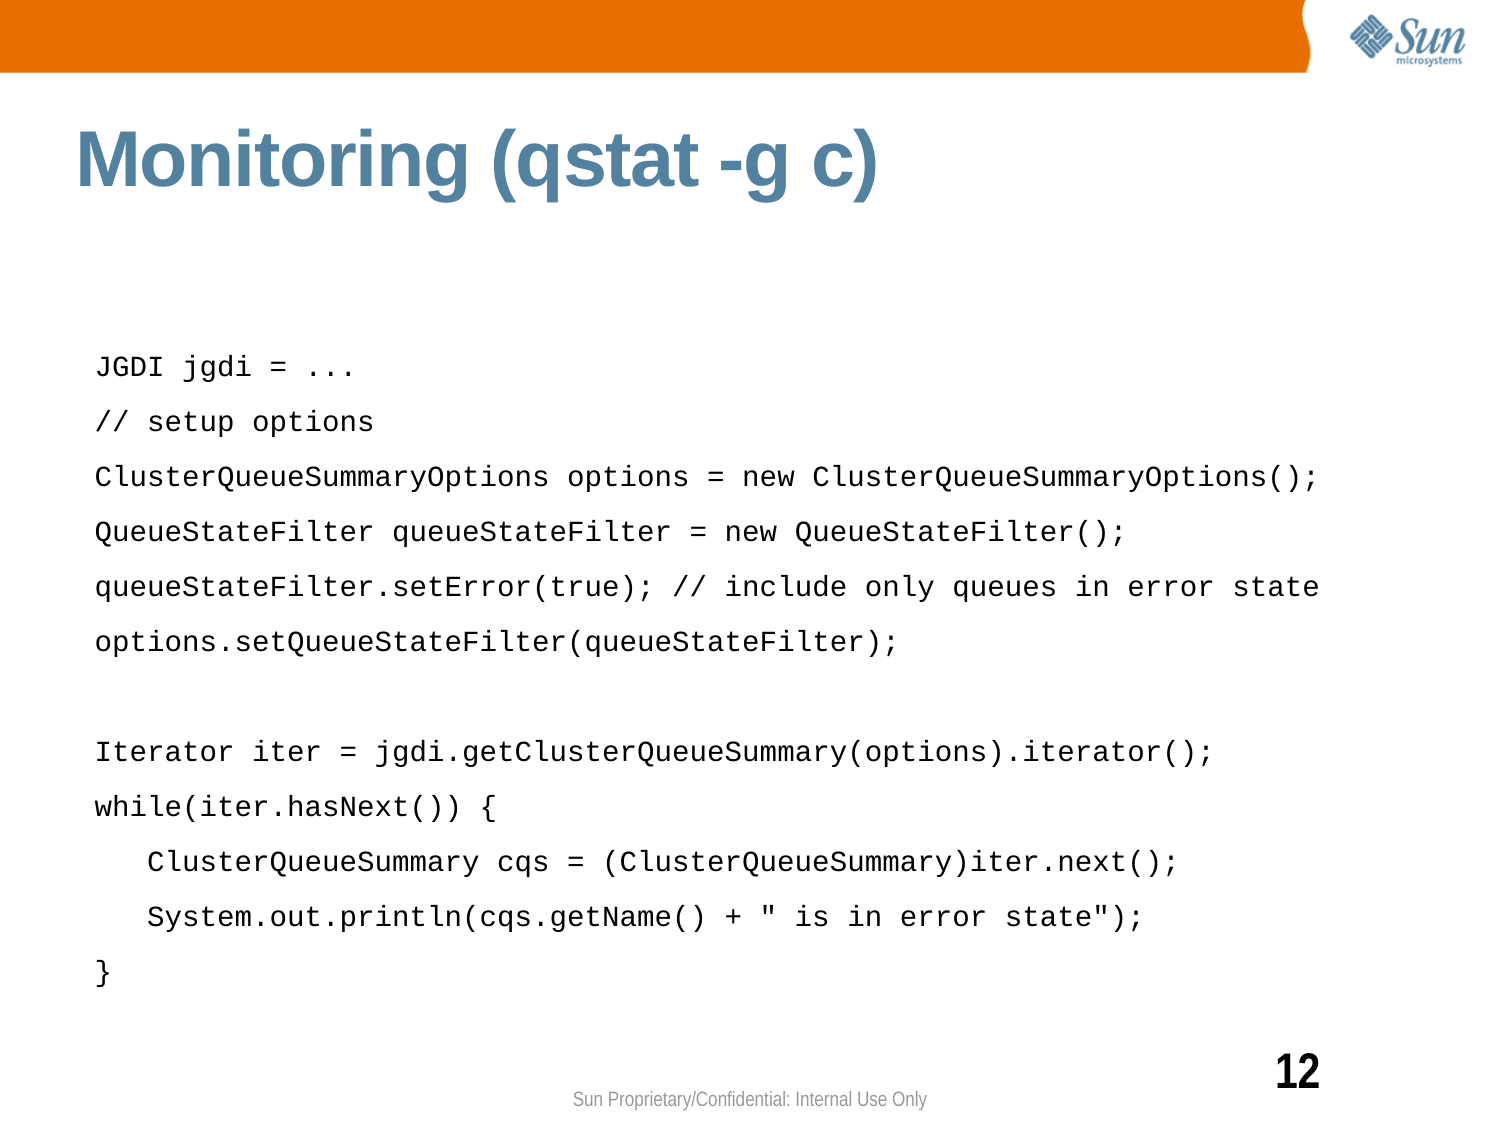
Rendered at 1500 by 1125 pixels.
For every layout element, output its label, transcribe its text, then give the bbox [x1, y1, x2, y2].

picture [0, 0, 1500, 75]
title Monitoring (qstat -g c) [75, 122, 1438, 228]
list JGDI jgdi = ... // setup options ClusterQueueSummaryOptions options = new ClusterQueueSummaryOptions(); QueueStateFilter queueStateFilter = new QueueStateFilter(); queueStateFilter.setError(true); // include only queues in error state options.setQueueStateFilter(queueStateFilter); Iterator iter = jgdi.getClusterQueueSummary(options).iterator(); while(iter.hasNext()) { ClusterQueueSummary cqs = (ClusterQueueSummary)iter.next(); System.out.println(cqs.getName() + " is in error state"); } [75, 354, 1412, 993]
